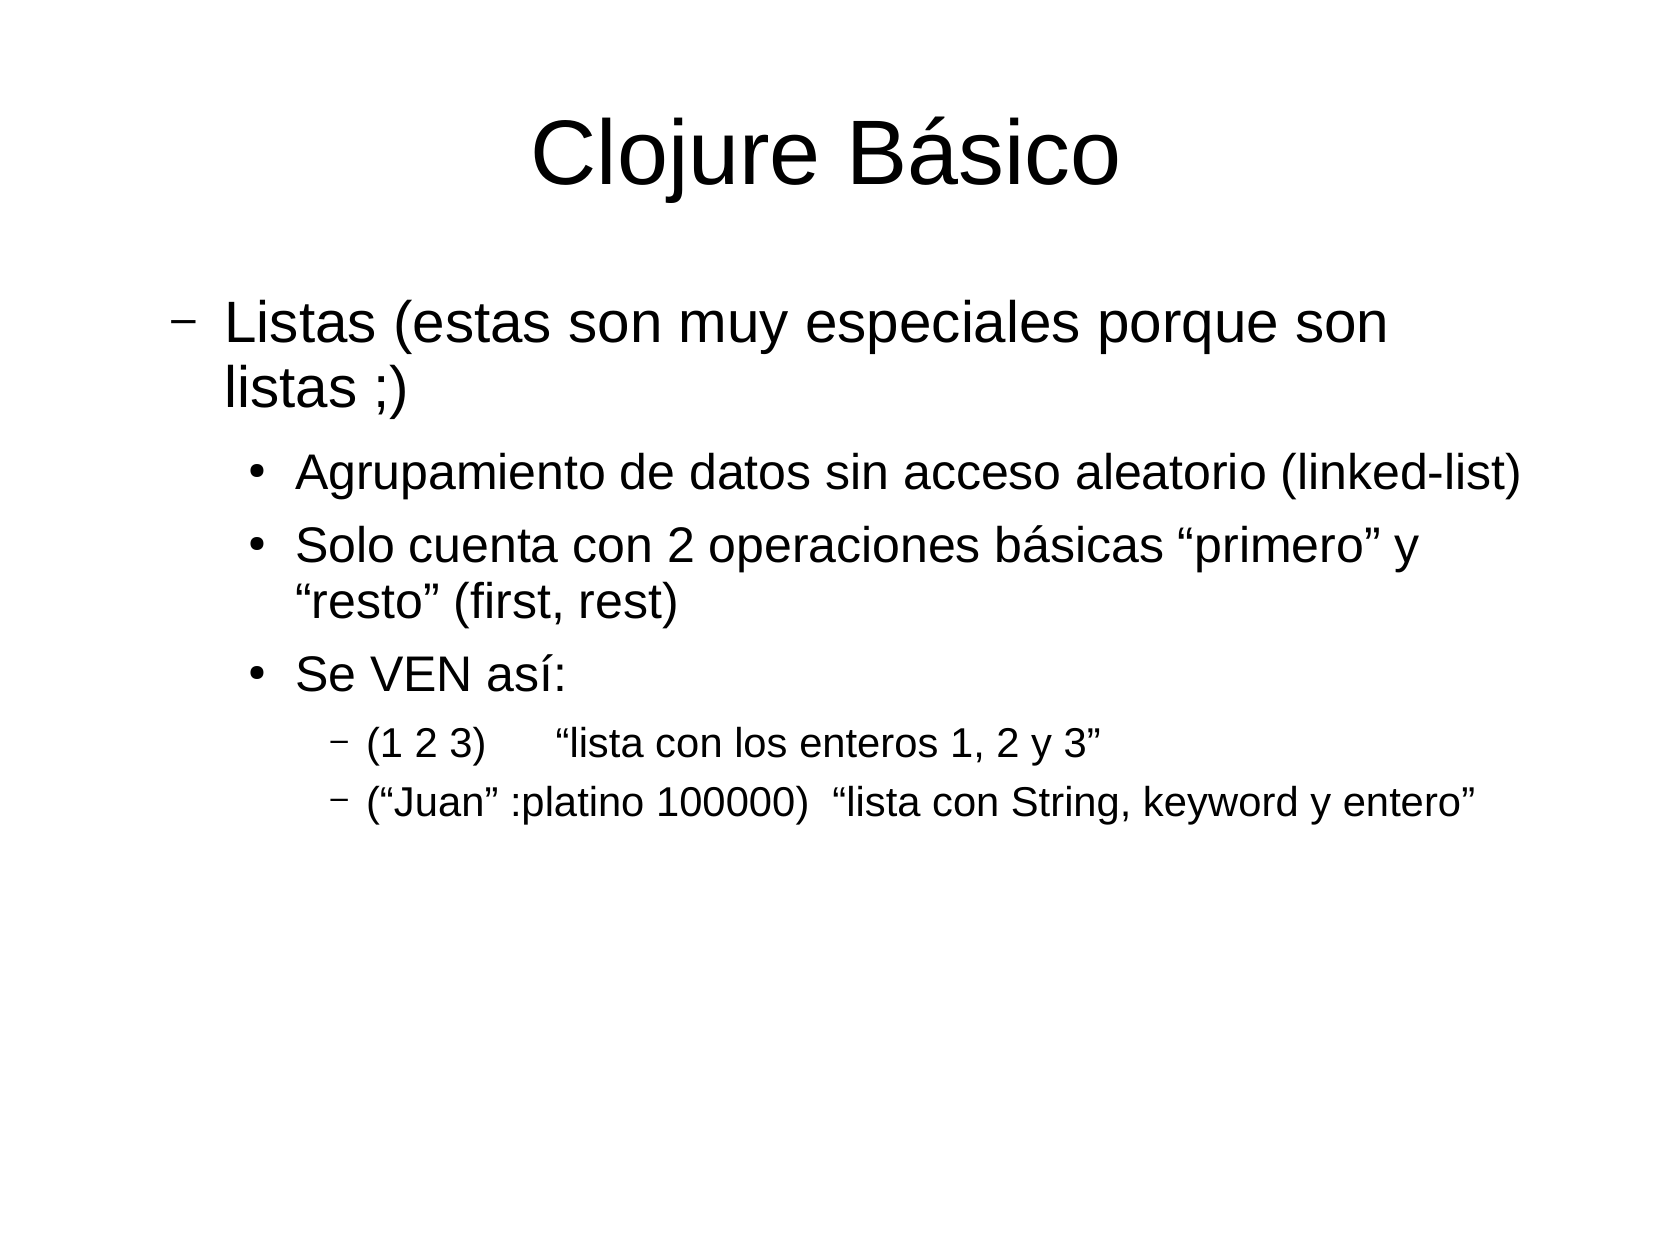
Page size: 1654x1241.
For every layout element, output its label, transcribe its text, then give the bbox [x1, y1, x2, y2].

title Clojure Básico [82, 49, 1571, 257]
list Listas (estas son muy especiales porque son listas ;) Agrupamiento de datos sin acceso aleatorio (linked-list) Solo cuenta con 2 operaciones básicas “primero” y “resto” (first, rest) Se VEN así: (1 2 3) “lista con los enteros 1, 2 y 3” (“Juan” :platino 100000) “lista con String, keyword y entero” [82, 290, 1571, 1010]
